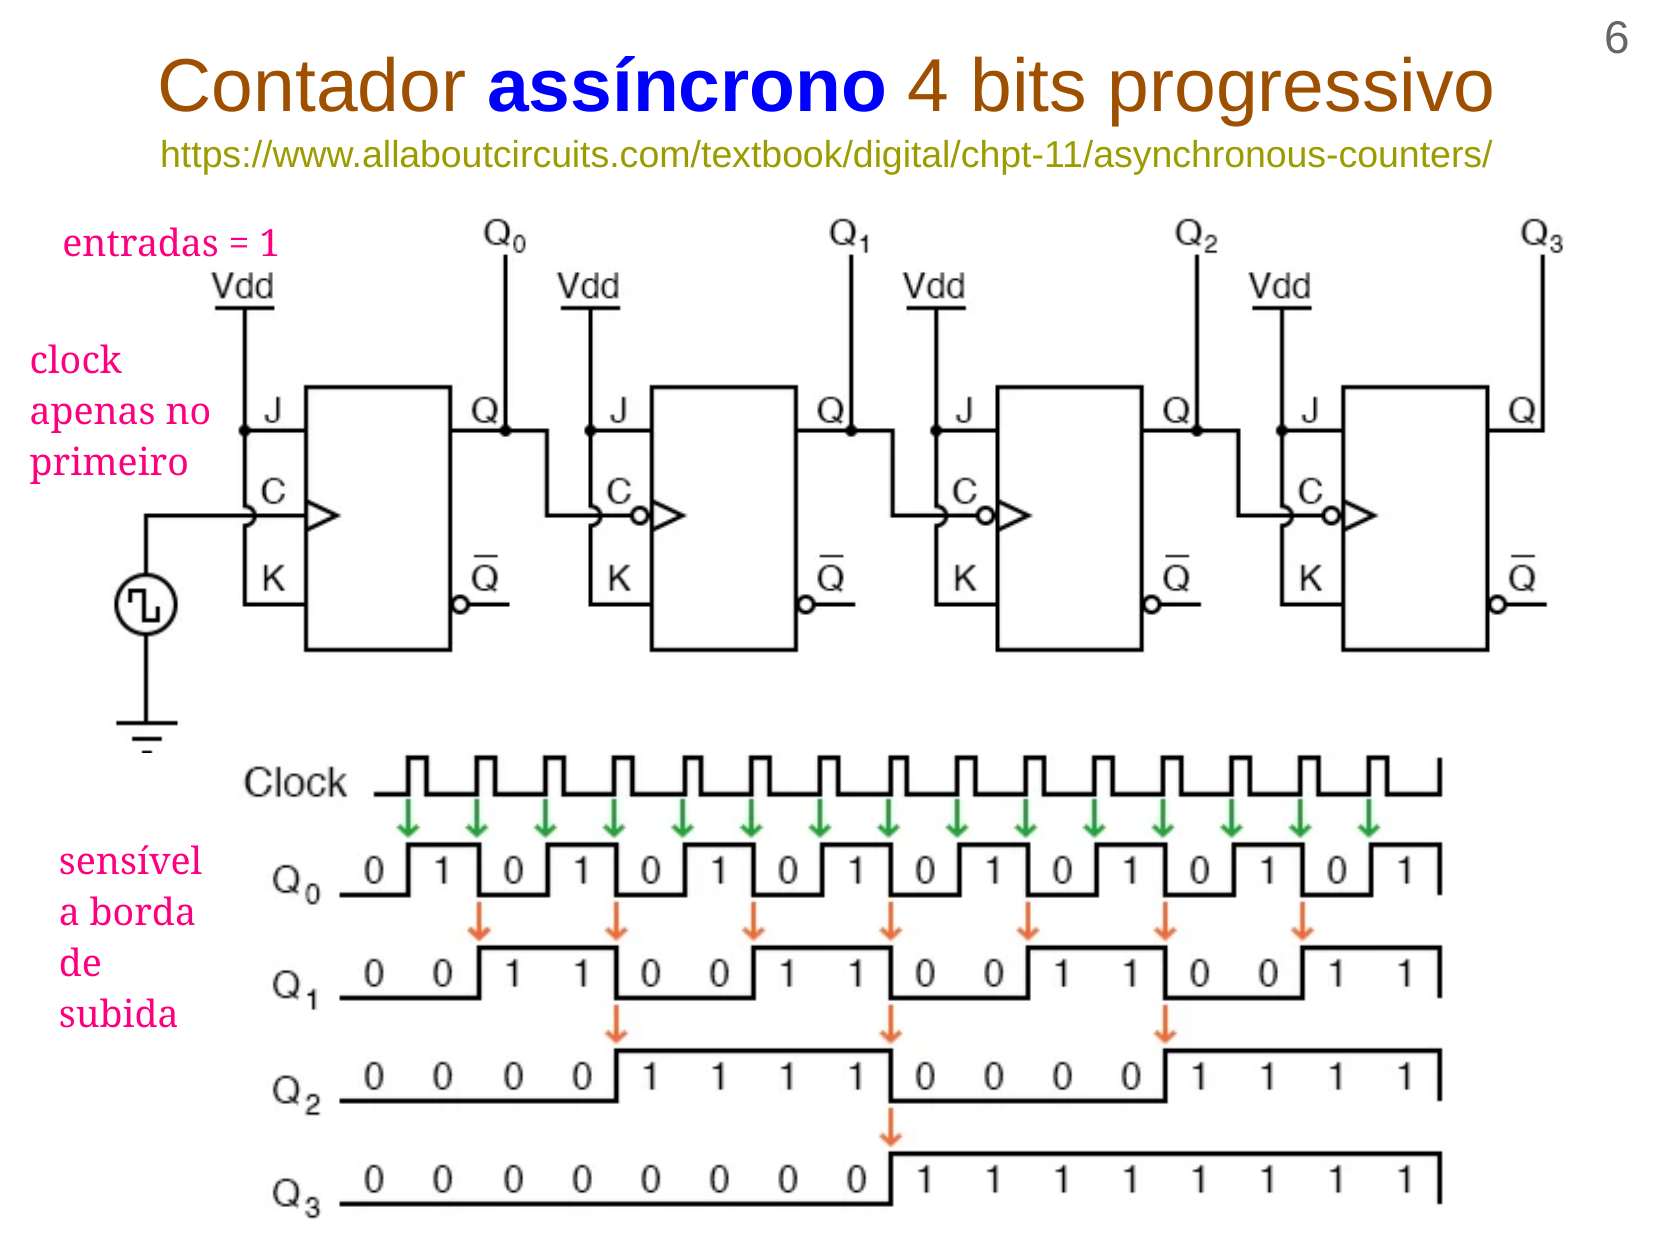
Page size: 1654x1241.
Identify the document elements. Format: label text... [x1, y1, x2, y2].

title Contador assíncrono 4 bits progressivo [59, 29, 1595, 126]
text_box entradas = 1 [45, 206, 340, 277]
text_box clock apenas no primeiro [14, 325, 237, 606]
picture [103, 206, 1565, 1226]
text_box https://www.allaboutcircuits.com/textbook/digital/chpt-11/asynchronous-counters/ [29, 126, 1625, 192]
text_box sensível a borda de subida [44, 826, 237, 1097]
